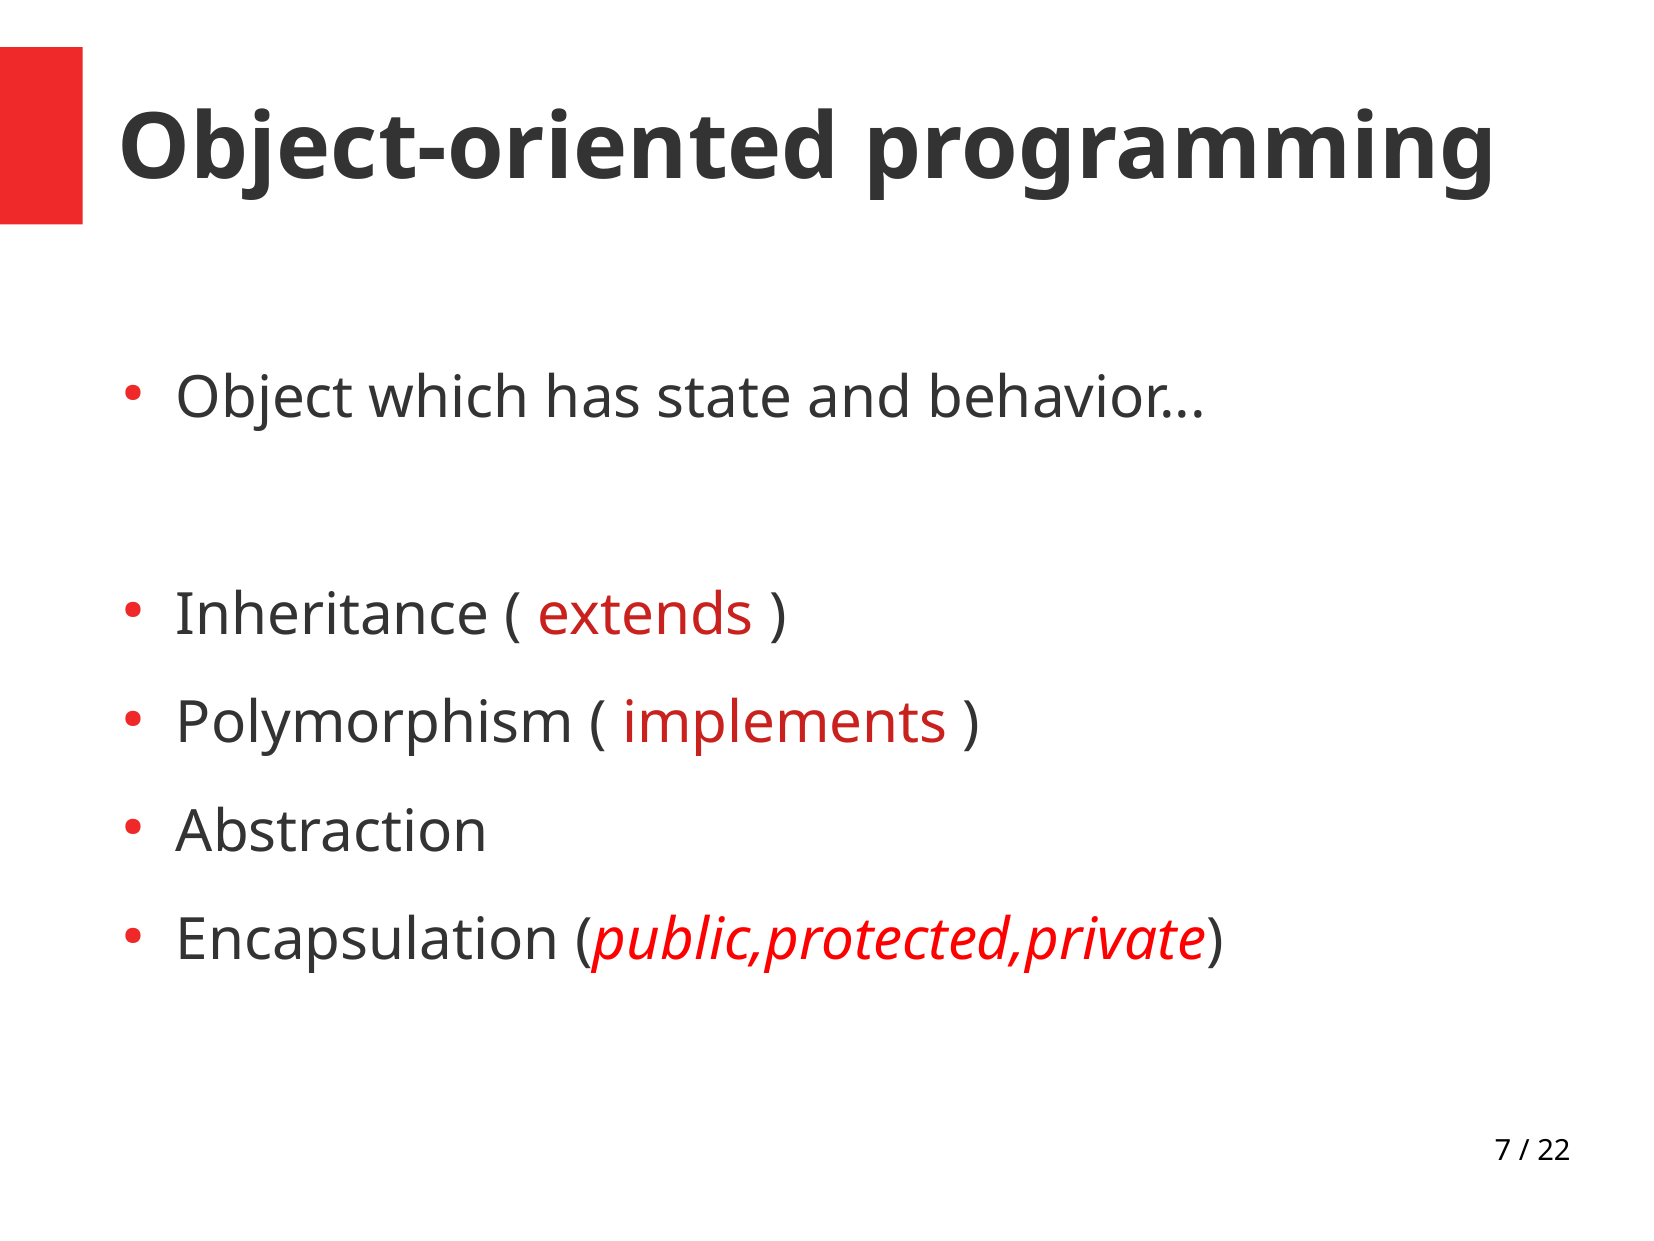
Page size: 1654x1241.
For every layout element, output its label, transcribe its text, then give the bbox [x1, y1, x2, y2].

title Object-oriented programming [117, 35, 1621, 250]
list Object which has state and behavior... Inheritance ( extends ) Polymorphism ( implements ) Abstraction Encapsulation (public,protected,private) [105, 246, 1523, 1021]
